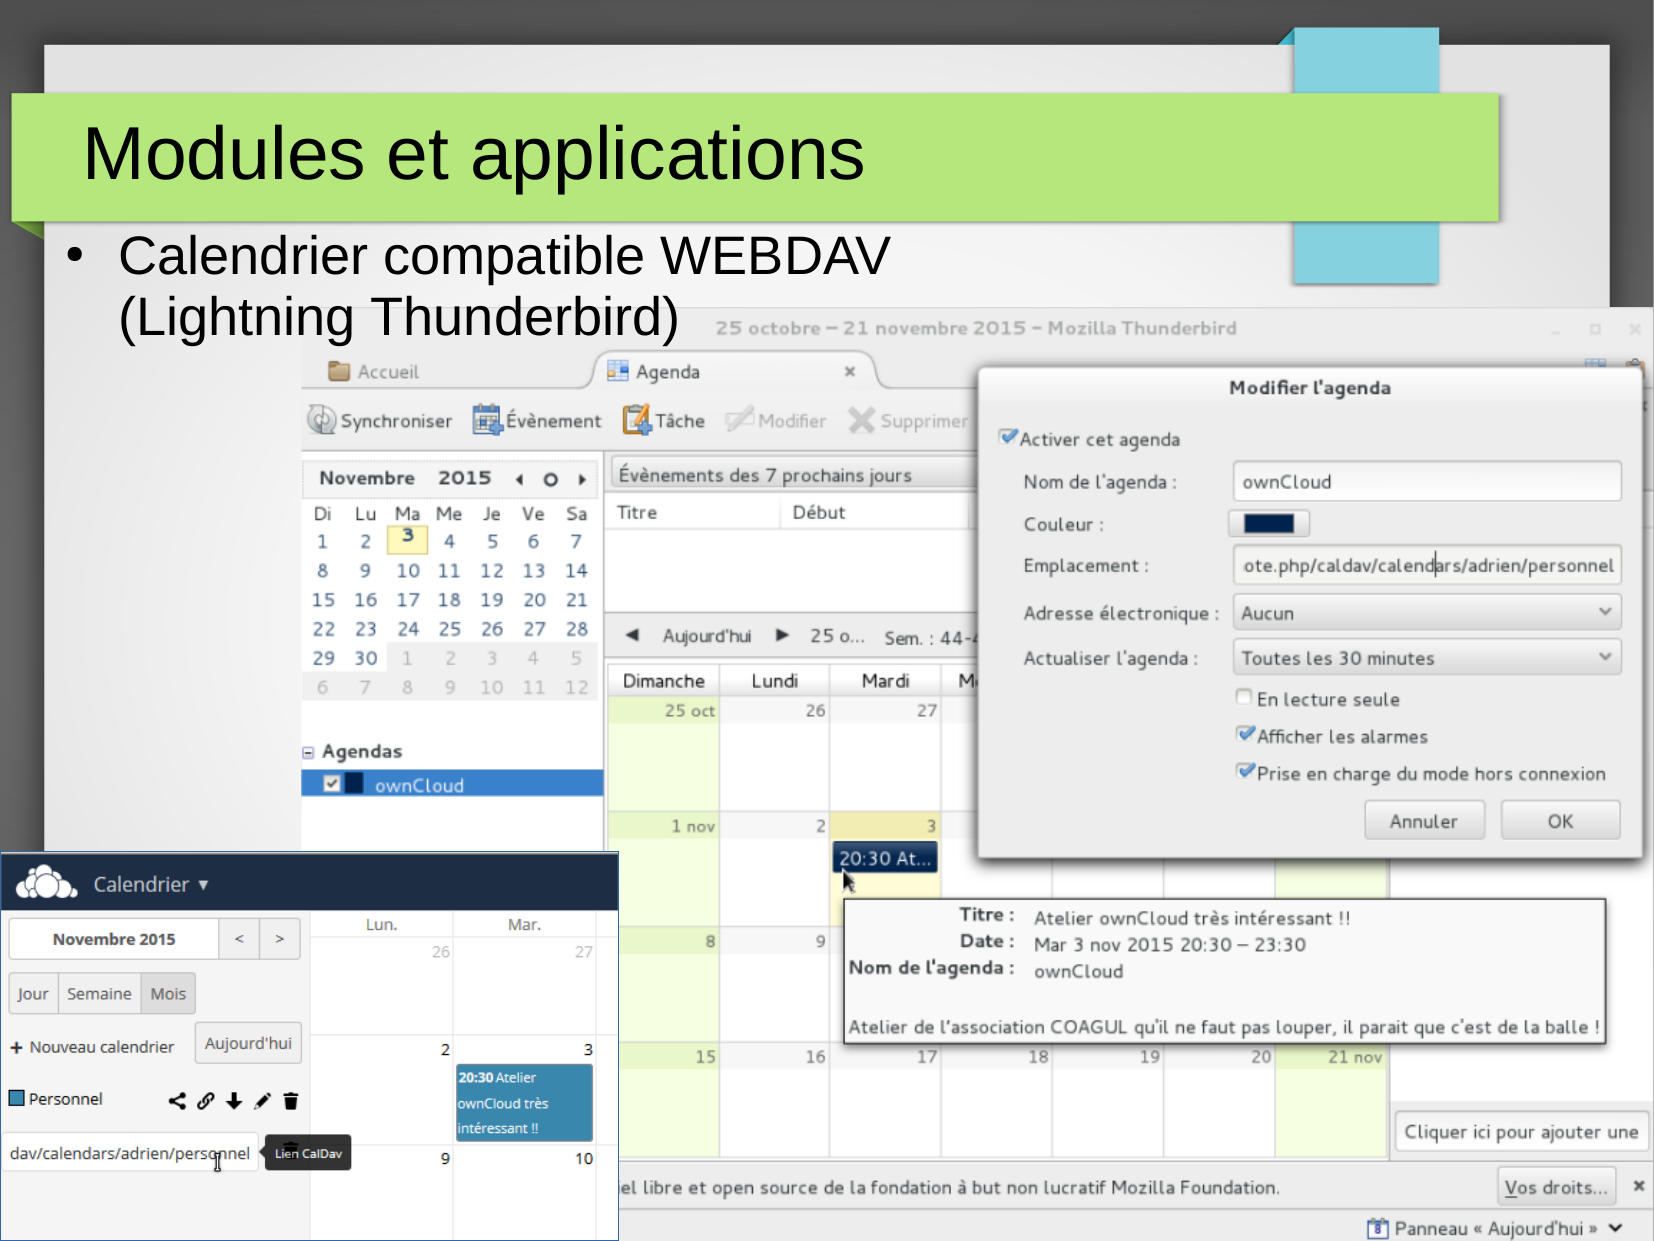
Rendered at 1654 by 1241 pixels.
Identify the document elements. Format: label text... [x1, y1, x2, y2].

list Calendrier compatible WEBDAV (Lightning Thunderbird) [47, 225, 969, 390]
picture [0, 0, 1654, 1241]
title Modules et applications [82, 94, 1264, 213]
